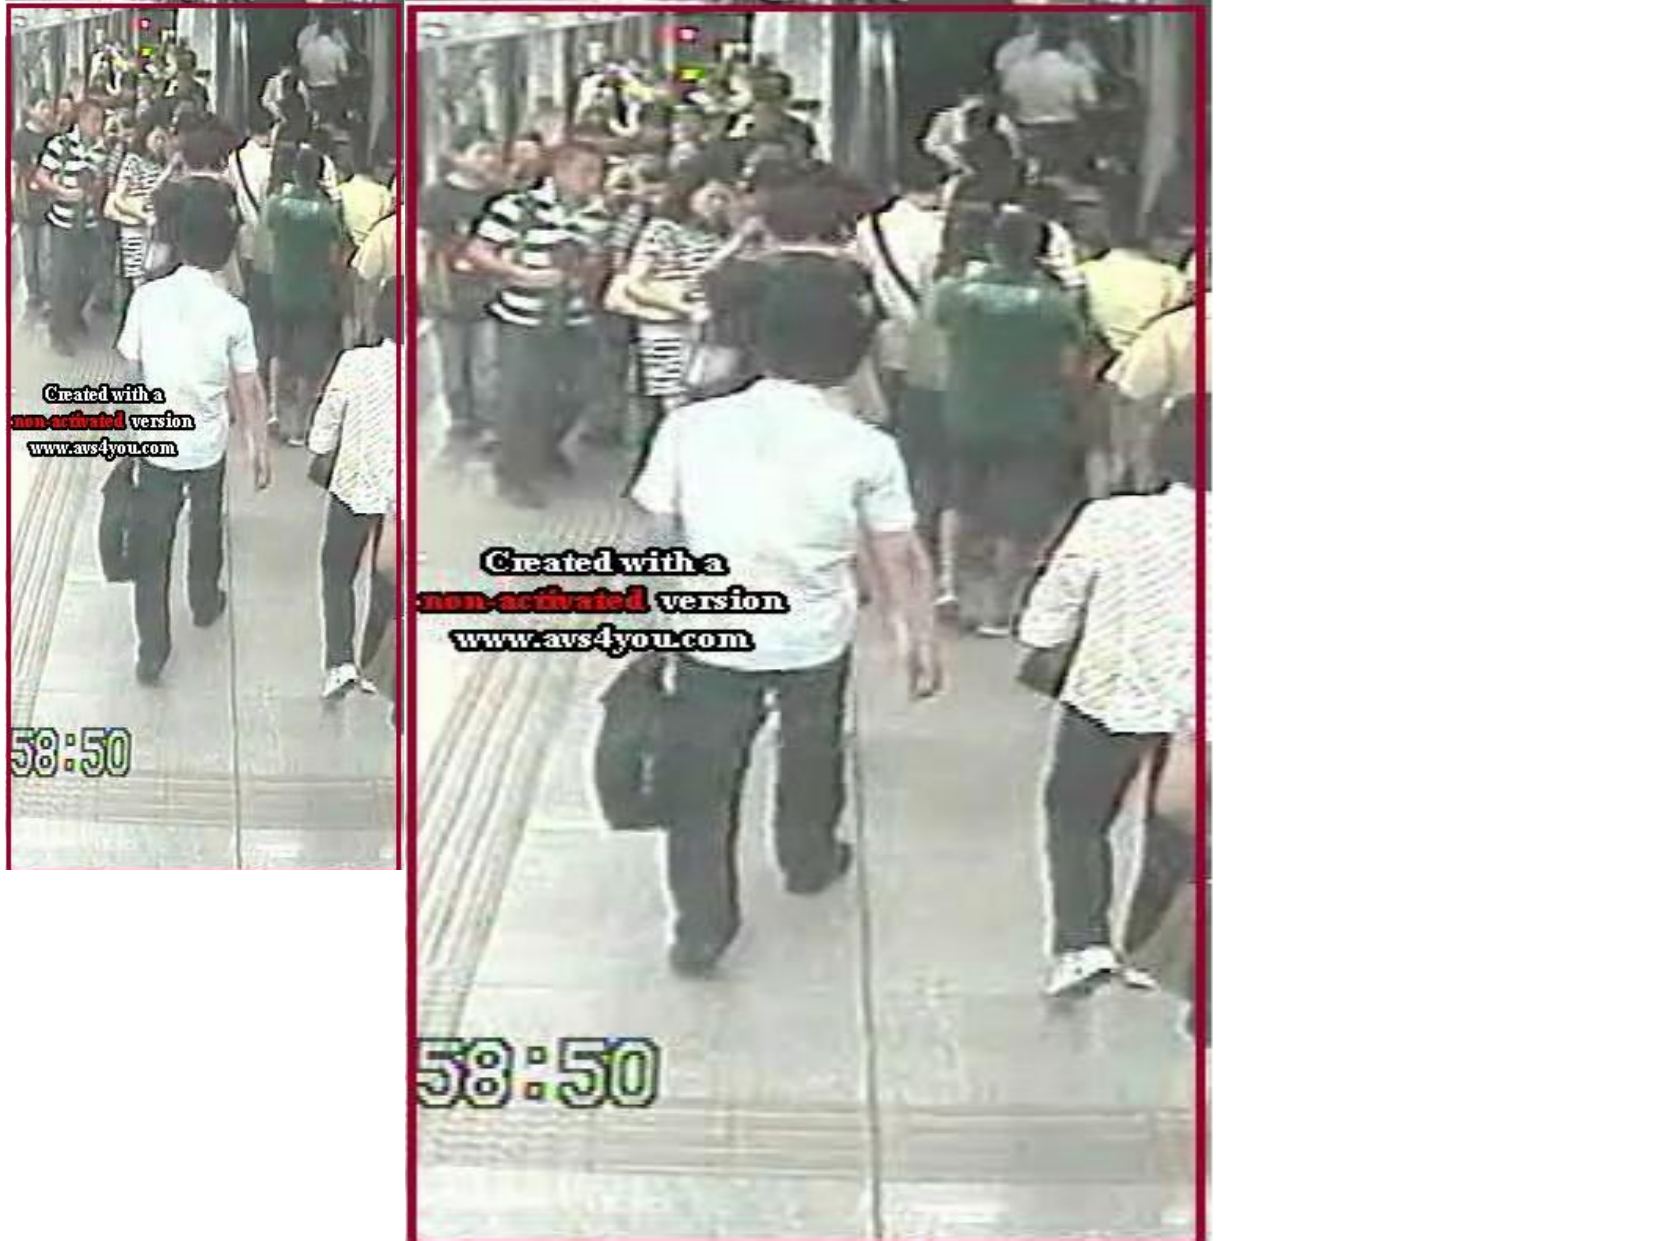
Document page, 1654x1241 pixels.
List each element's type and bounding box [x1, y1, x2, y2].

picture [5, 0, 1216, 1241]
